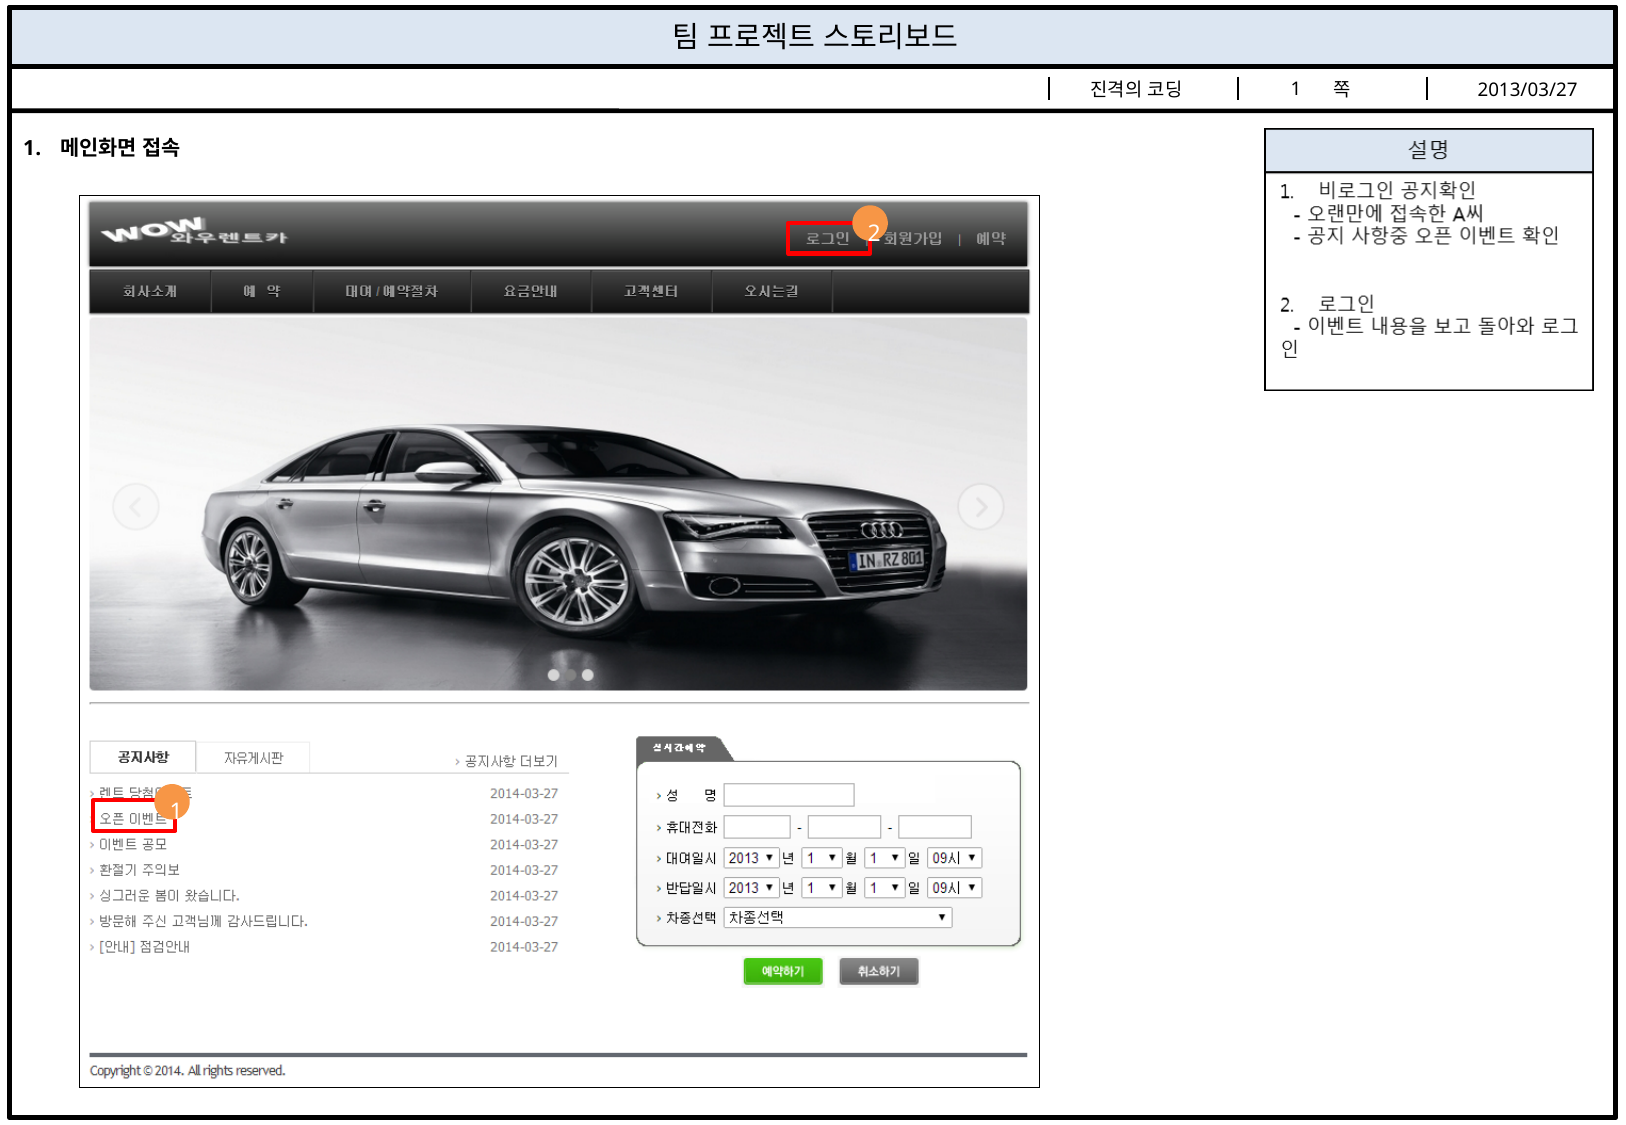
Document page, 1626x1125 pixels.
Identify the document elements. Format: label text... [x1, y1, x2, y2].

text_box 2 [852, 205, 888, 241]
text_box 팀 프로젝트 스토리보드 [15, 11, 1616, 62]
text_box 진격의 코딩 [1075, 70, 1207, 108]
text_box <숫자> [1275, 68, 1346, 109]
text_box 2013/03/27 [1462, 70, 1590, 108]
picture [1264, 128, 1594, 392]
text_box 1 [154, 784, 190, 820]
picture [80, 196, 1039, 1087]
text_box 메인화면 접속 [8, 114, 1353, 167]
